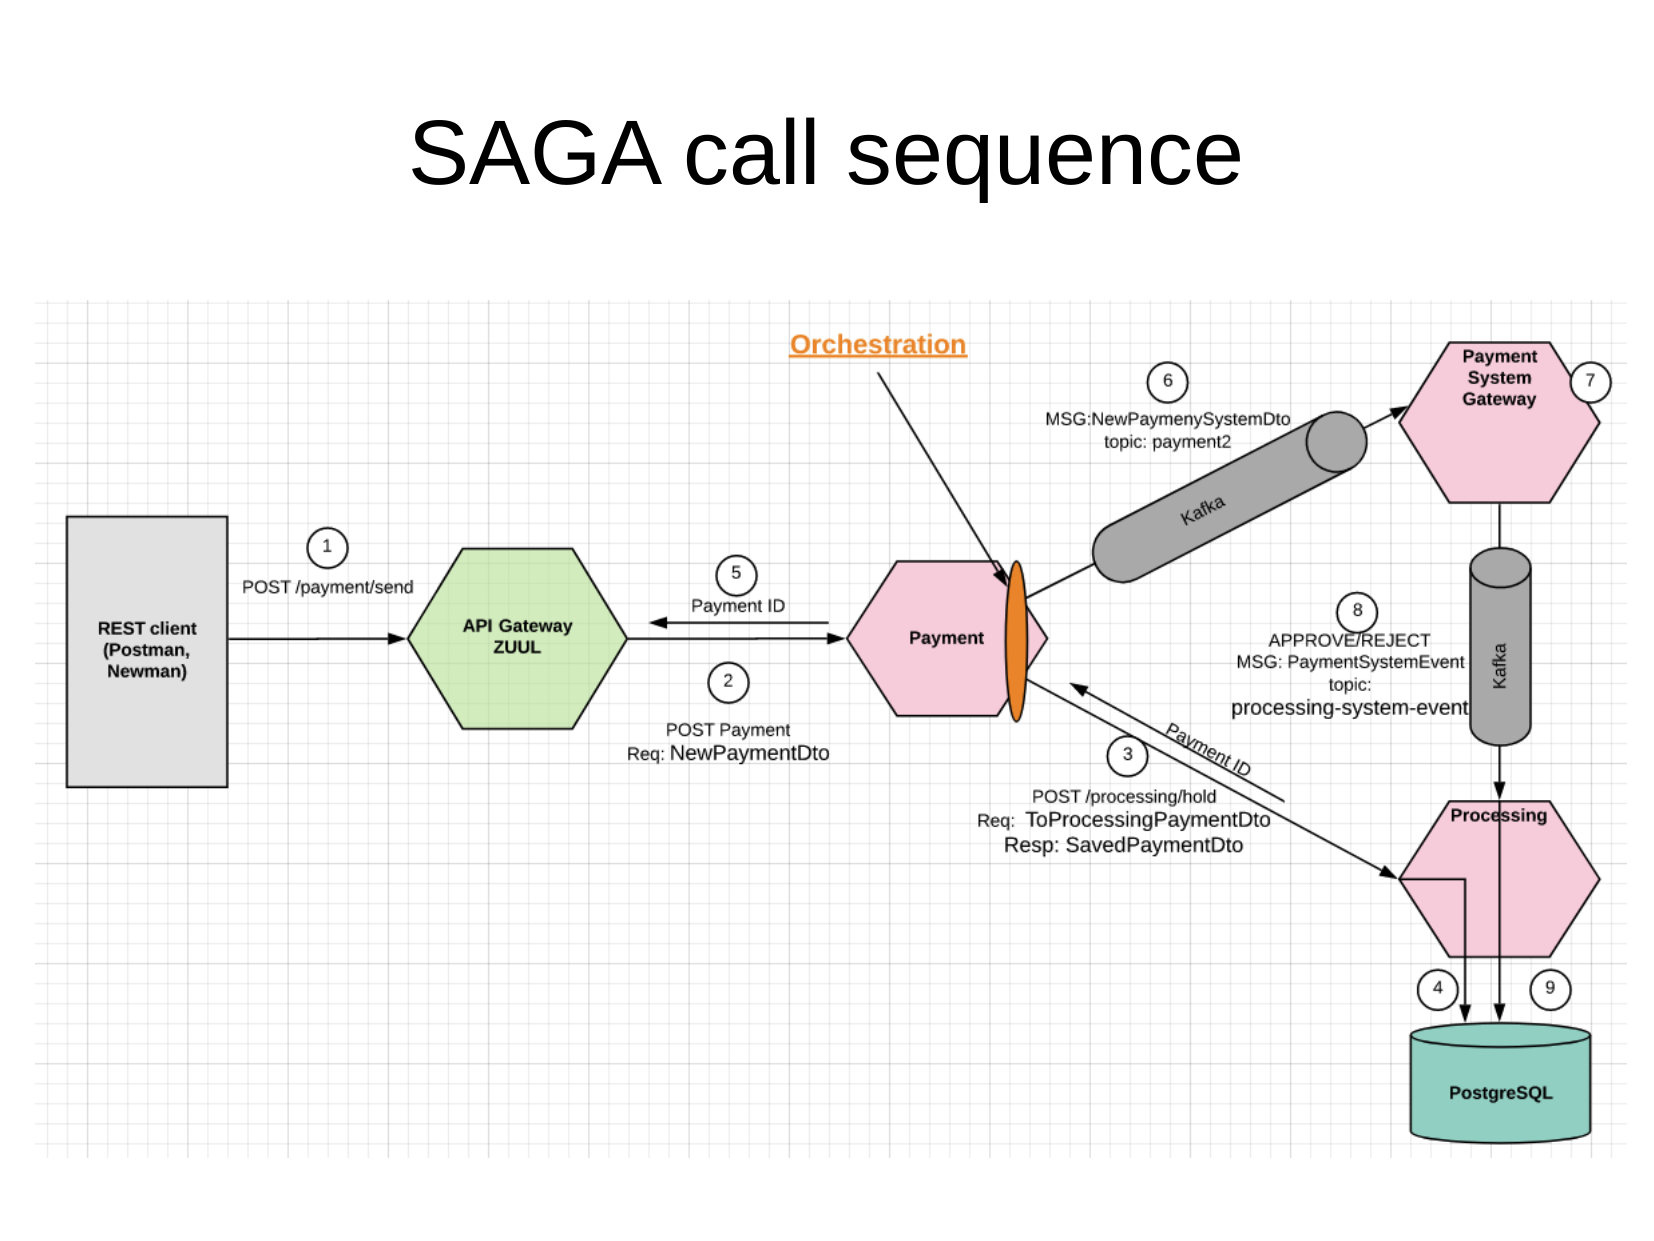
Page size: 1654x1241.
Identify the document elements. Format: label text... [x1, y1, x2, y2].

title SAGA call sequence [82, 49, 1571, 257]
picture [35, 300, 1627, 1158]
